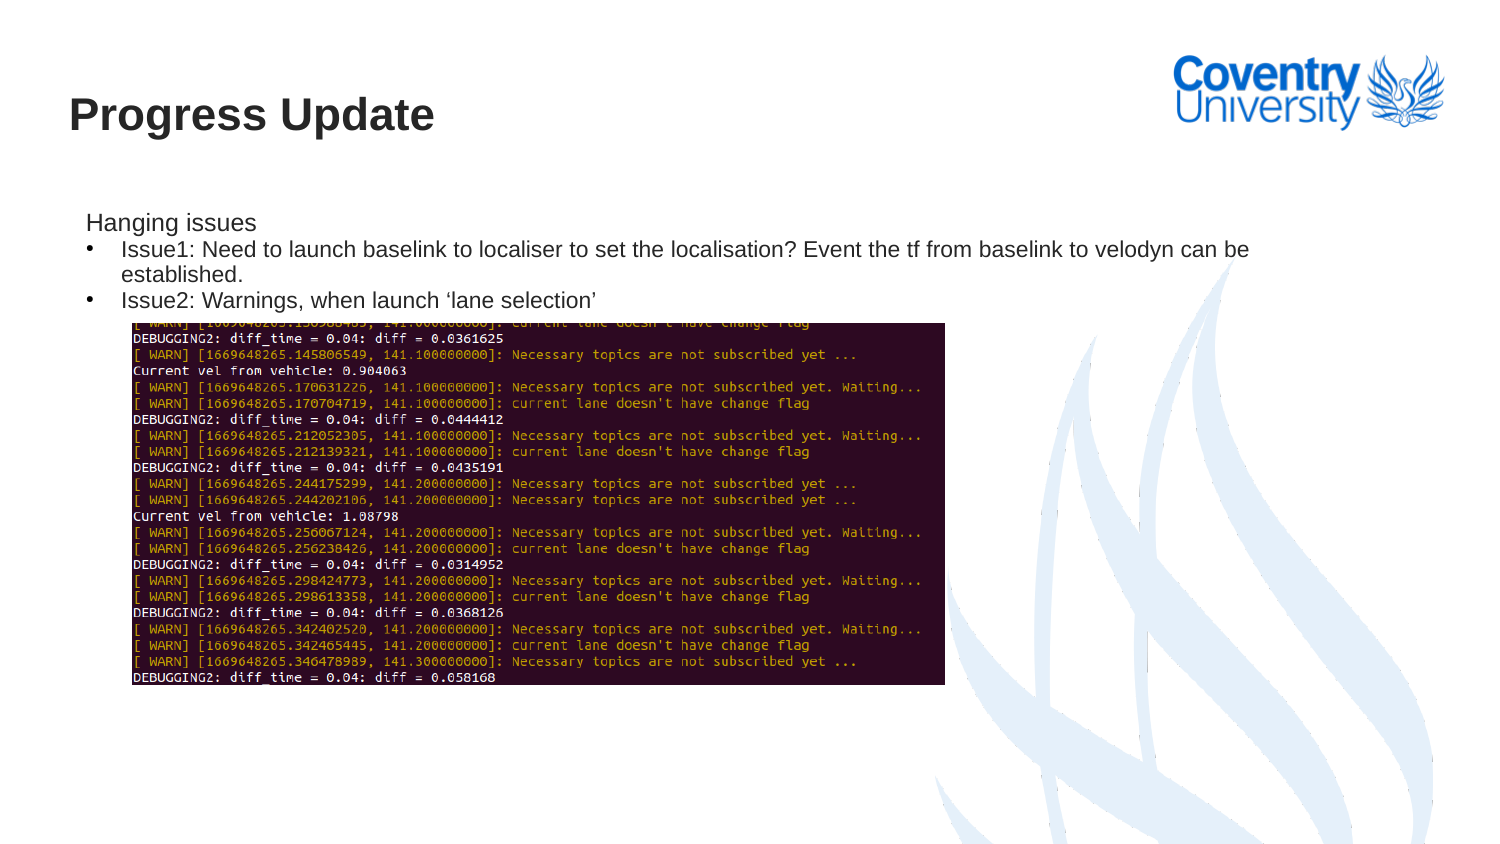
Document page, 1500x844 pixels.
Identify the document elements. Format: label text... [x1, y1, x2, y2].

picture [1169, 52, 1450, 132]
title Progress Update [68, 55, 1363, 174]
text_box Hanging issues Issue1: Need to launch baselink to localiser to set the localisation? Event the tf from baselink to velodyn can be established. Issue2: Warnings, when launch ‘lane selection’ [70, 201, 1279, 347]
picture [132, 256, 1433, 844]
